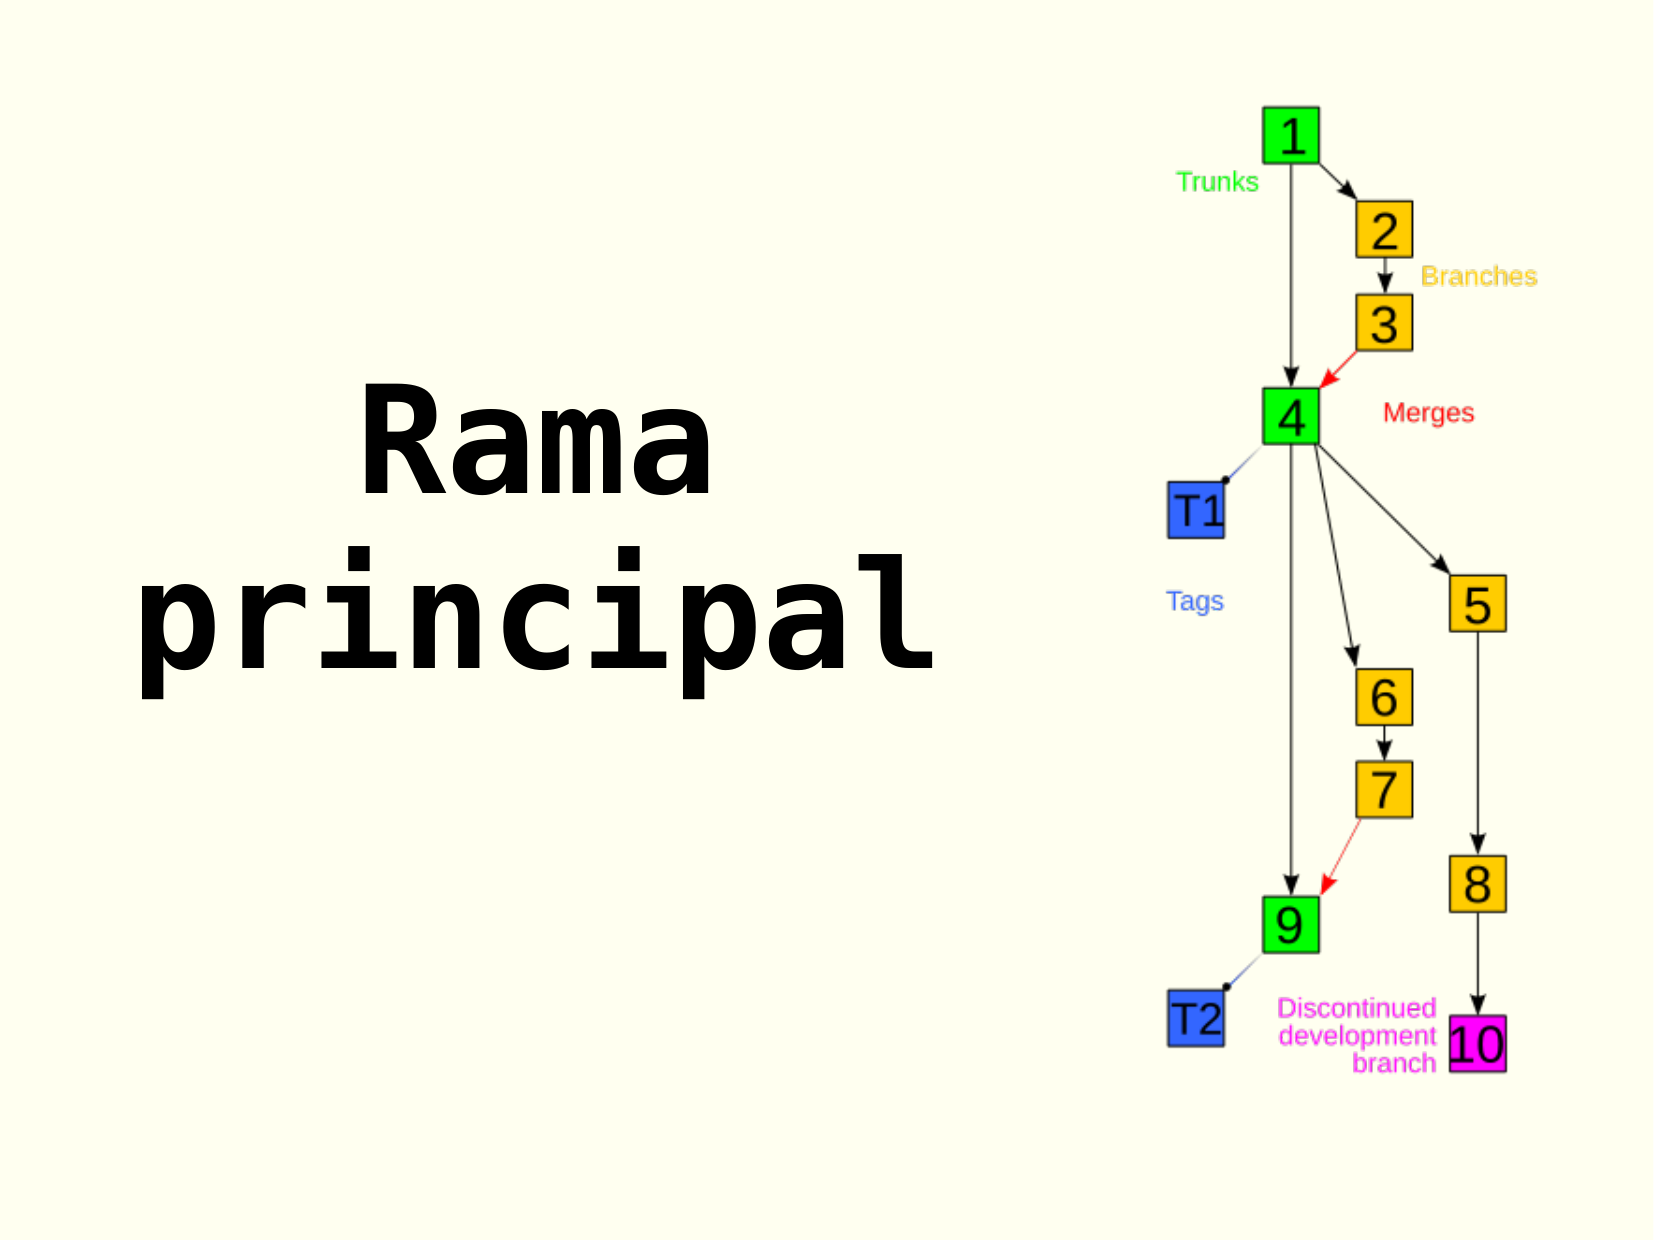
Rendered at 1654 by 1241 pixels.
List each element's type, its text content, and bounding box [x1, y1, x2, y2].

subtitle Rama principal [82, 49, 992, 1010]
picture [1146, 85, 1558, 1095]
